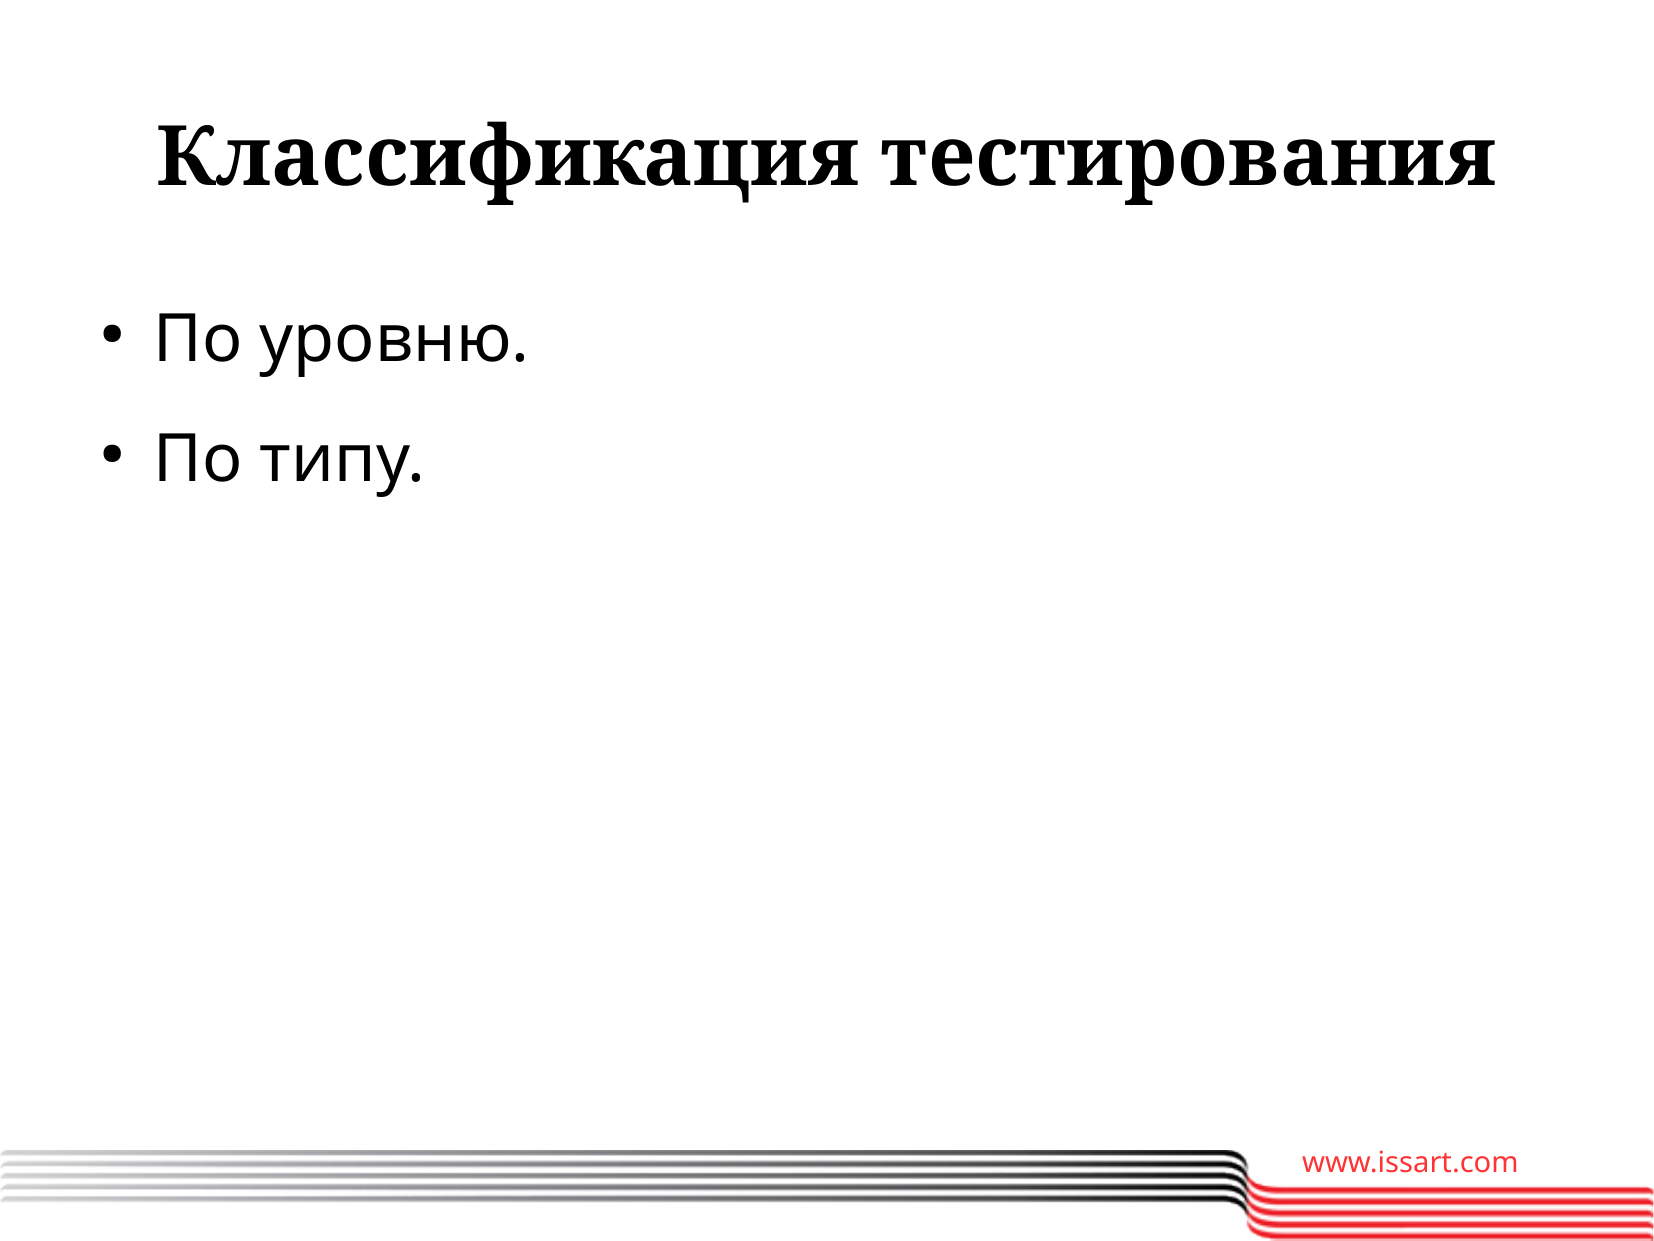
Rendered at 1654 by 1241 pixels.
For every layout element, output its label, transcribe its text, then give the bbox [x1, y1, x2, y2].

picture [0, 1150, 1654, 1241]
text_box www.issart.com [1287, 1133, 1619, 1184]
list По уровню. По типу. [82, 290, 1571, 1109]
title Классификация тестирования [82, 49, 1571, 257]
